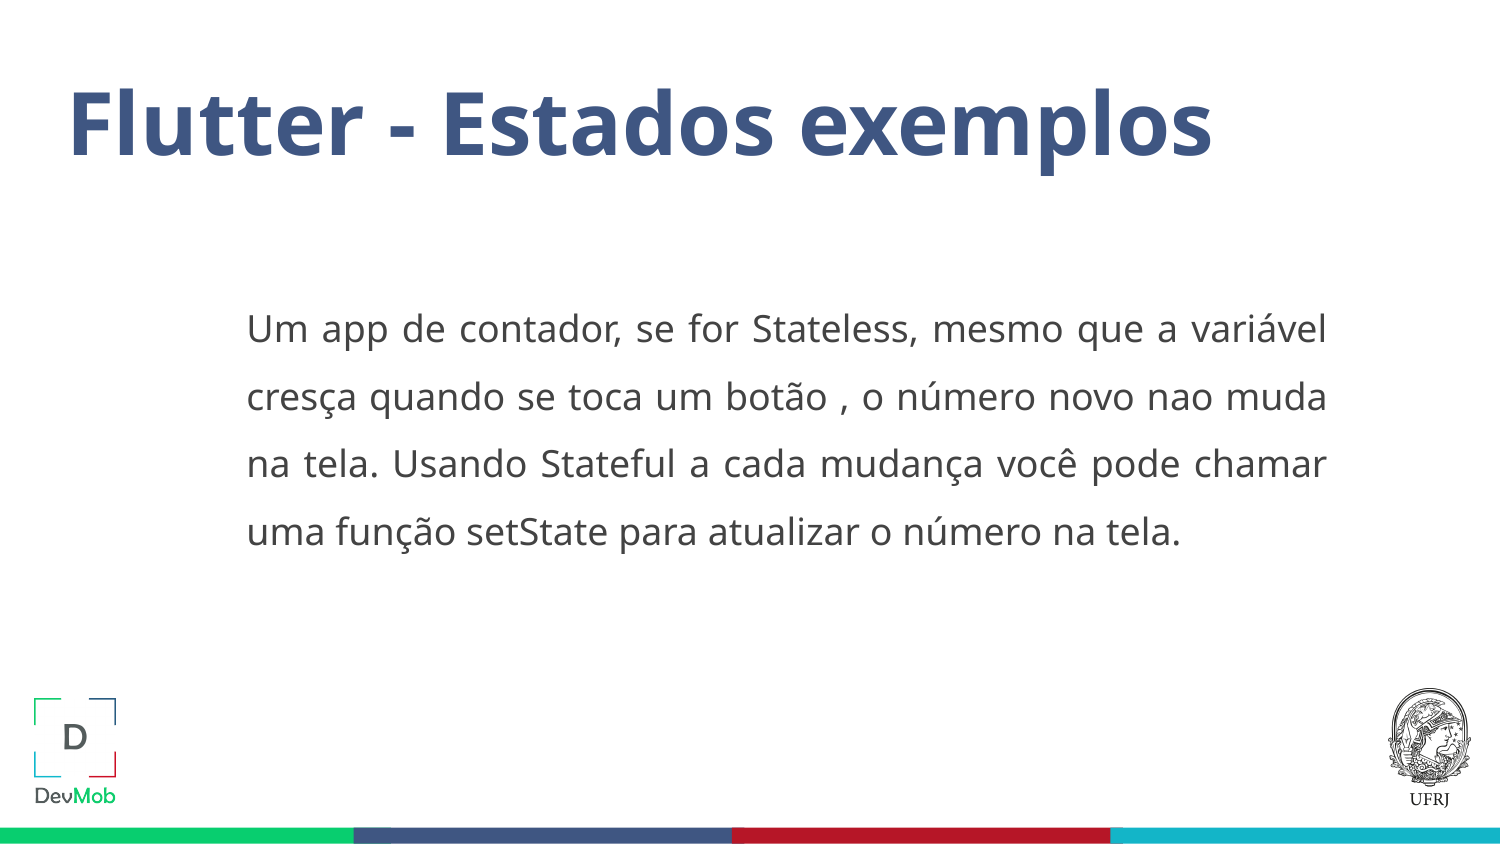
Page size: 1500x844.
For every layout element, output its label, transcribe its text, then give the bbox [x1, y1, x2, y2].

picture [1388, 688, 1471, 808]
title Flutter - Estados exemplos [51, 51, 1449, 189]
picture [34, 698, 116, 808]
list Um app de contador, se for Stateless, mesmo que a variável cresça quando se toca um botão , o número novo nao muda na tela. Usando Stateful a cada mudança você pode chamar uma função setState para atualizar o número na tela. [156, 267, 1344, 576]
